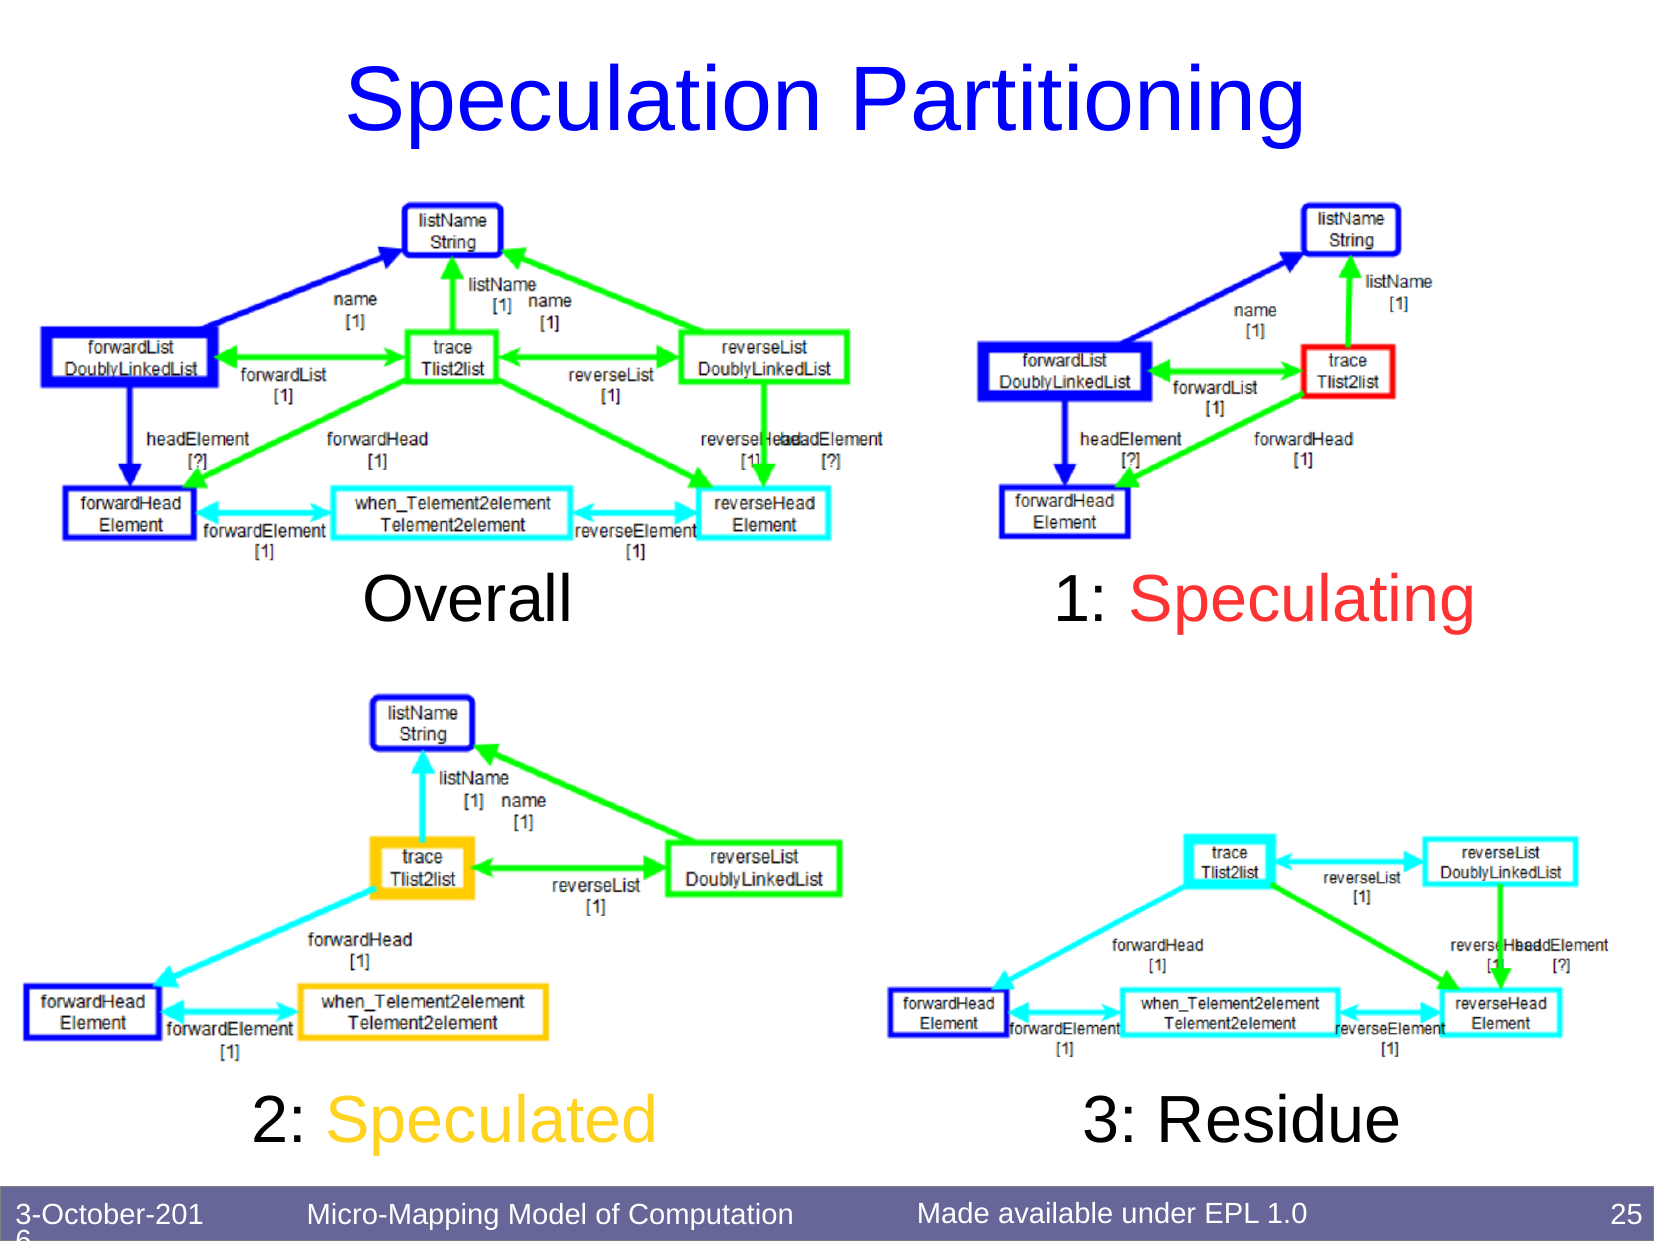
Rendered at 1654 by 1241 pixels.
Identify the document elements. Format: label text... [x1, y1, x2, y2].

picture [18, 687, 29, 1064]
title Speculation Partitioning [82, 47, 1571, 150]
picture [39, 201, 883, 560]
list Overall 1: Speculating 2: Speculated 3: Residue [29, 560, 1614, 1157]
picture [972, 195, 1654, 549]
